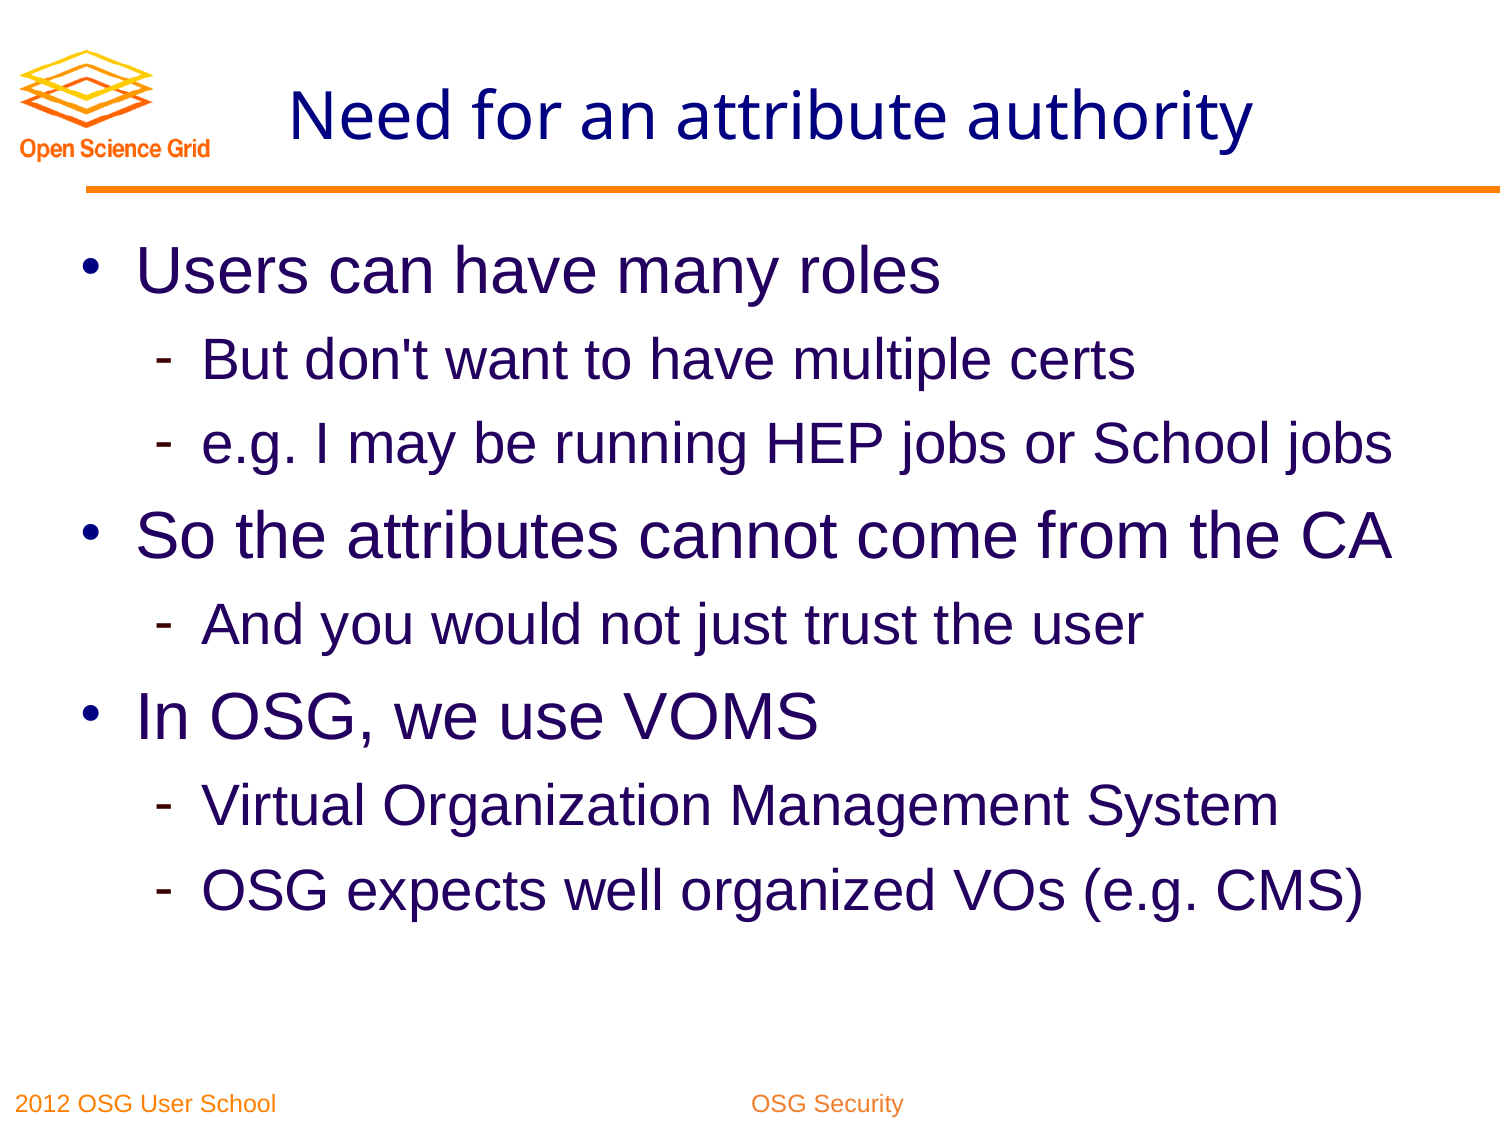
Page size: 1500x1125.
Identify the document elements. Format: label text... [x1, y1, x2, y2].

title Need for an attribute authority [201, 18, 1342, 207]
picture [0, 27, 201, 179]
list Users can have many roles But don't want to have multiple certs e.g. I may be running HEP jobs or School jobs So the attributes cannot come from the CA And you would not just trust the user In OSG, we use VOMS Virtual Organization Management System OSG expects well organized VOs (e.g. CMS) [64, 218, 1466, 962]
